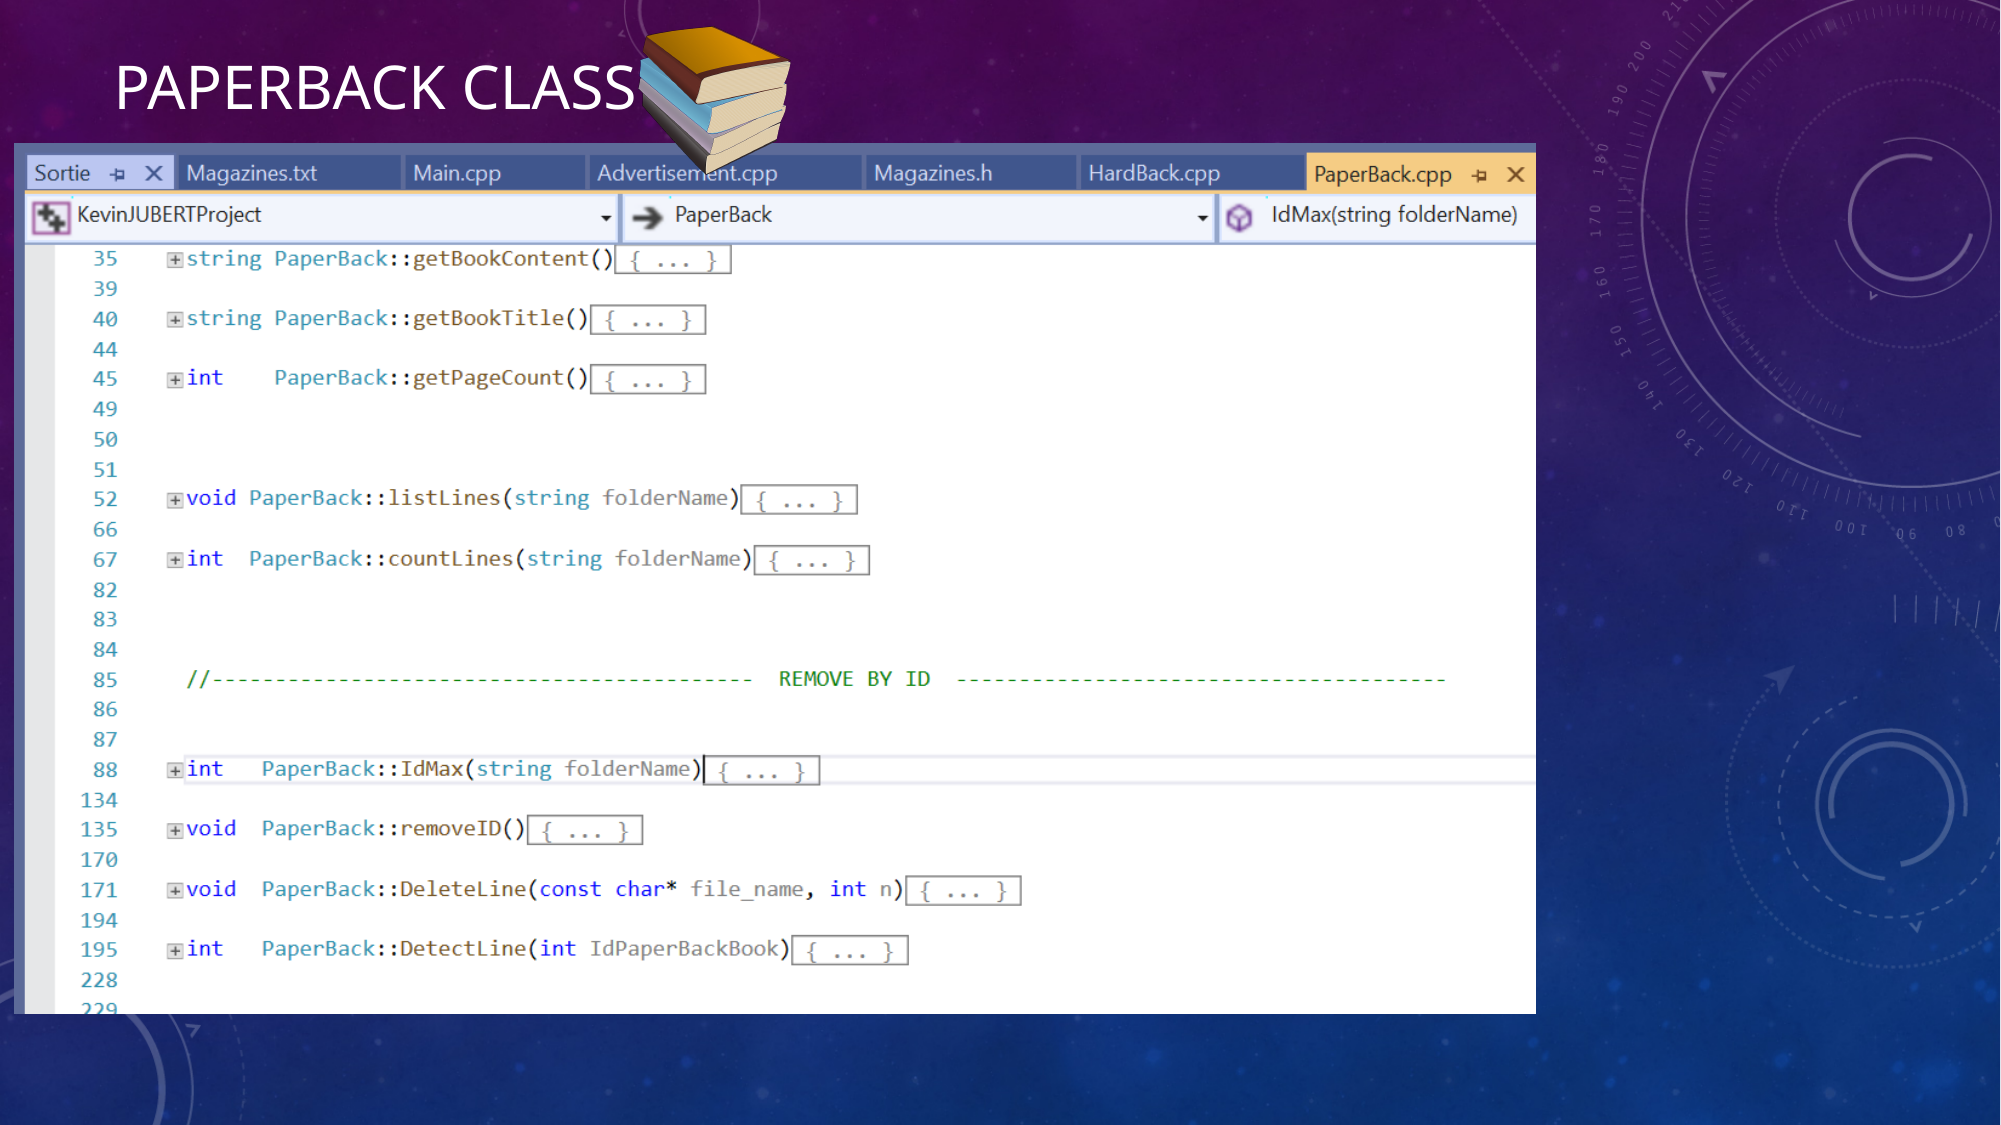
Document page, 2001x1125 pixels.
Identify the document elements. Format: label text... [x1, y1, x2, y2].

title PaperBack CLass [791, 41, 1761, 130]
title PaperBack CLass [98, 41, 638, 130]
picture [14, 26, 1536, 1014]
